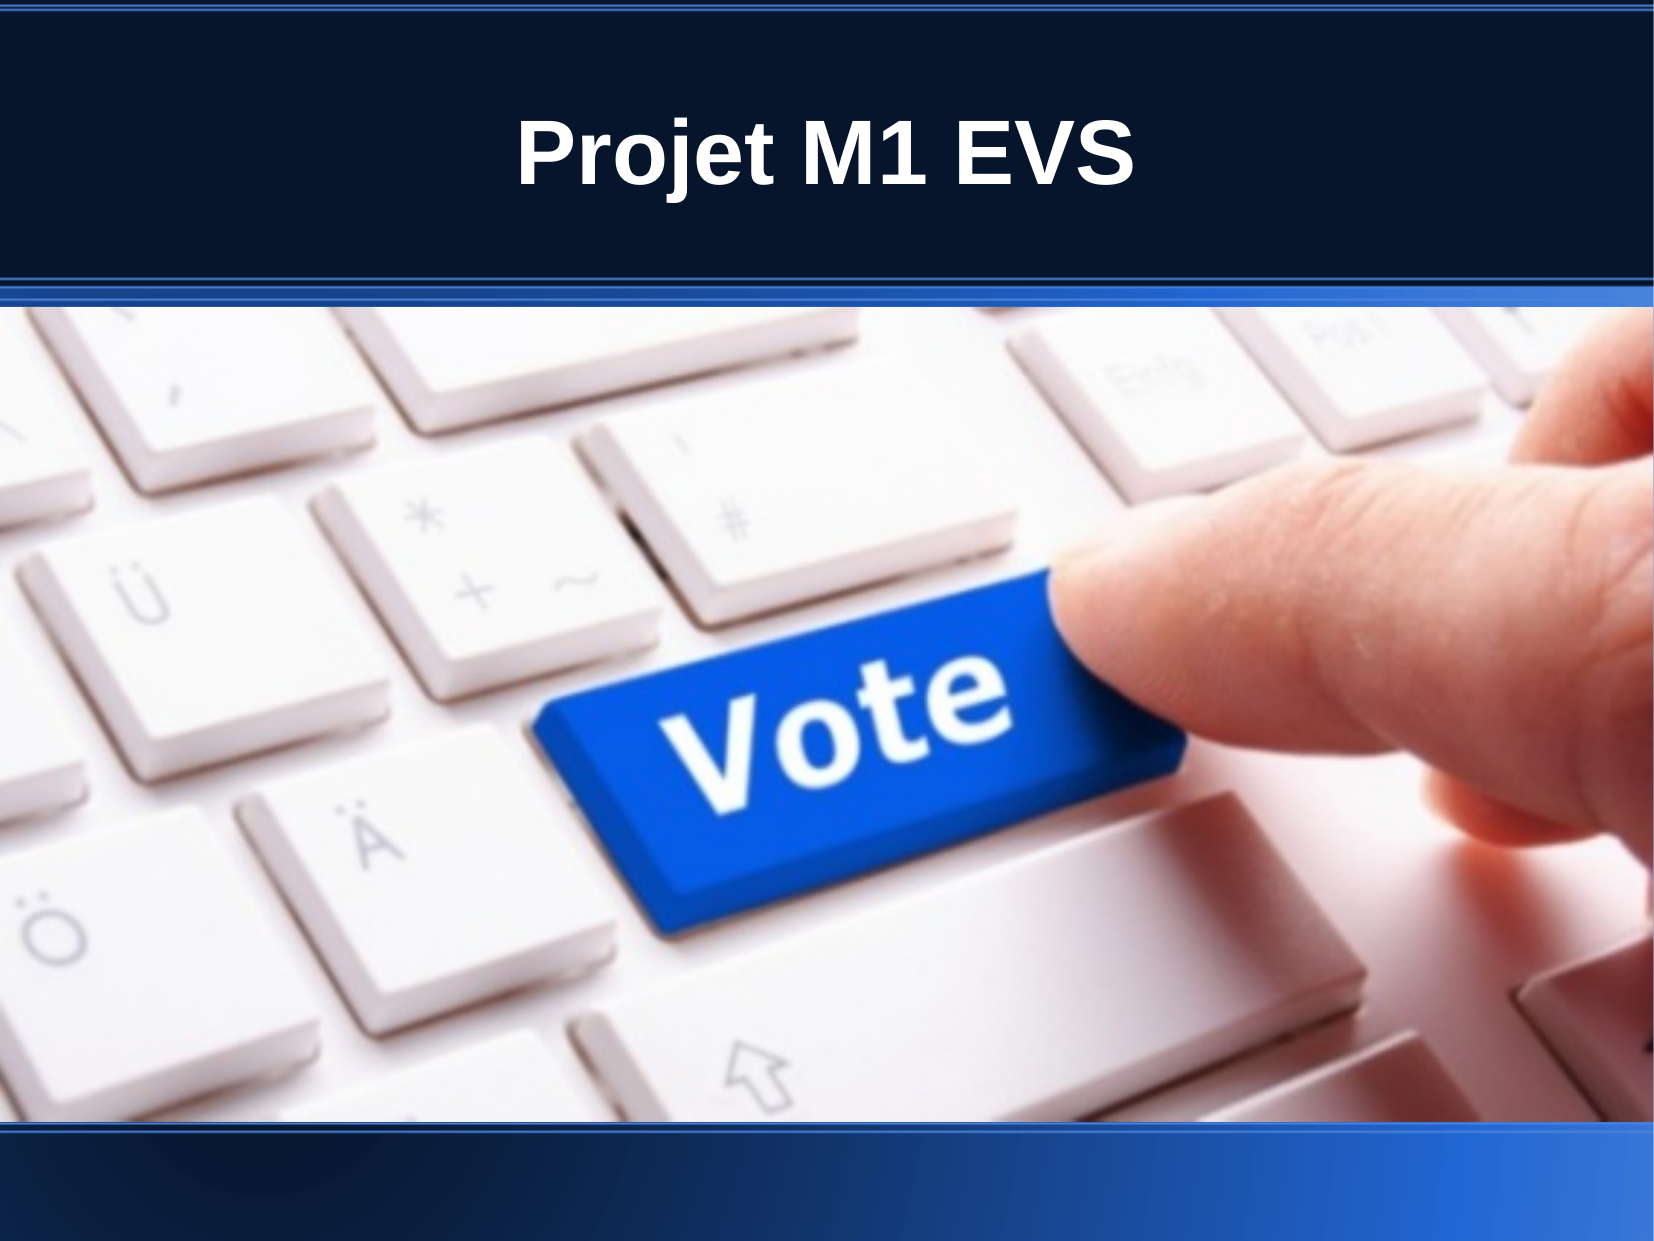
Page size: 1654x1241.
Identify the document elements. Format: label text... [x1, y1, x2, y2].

picture [0, 0, 1654, 1241]
title Projet M1 EVS [82, 49, 1571, 257]
